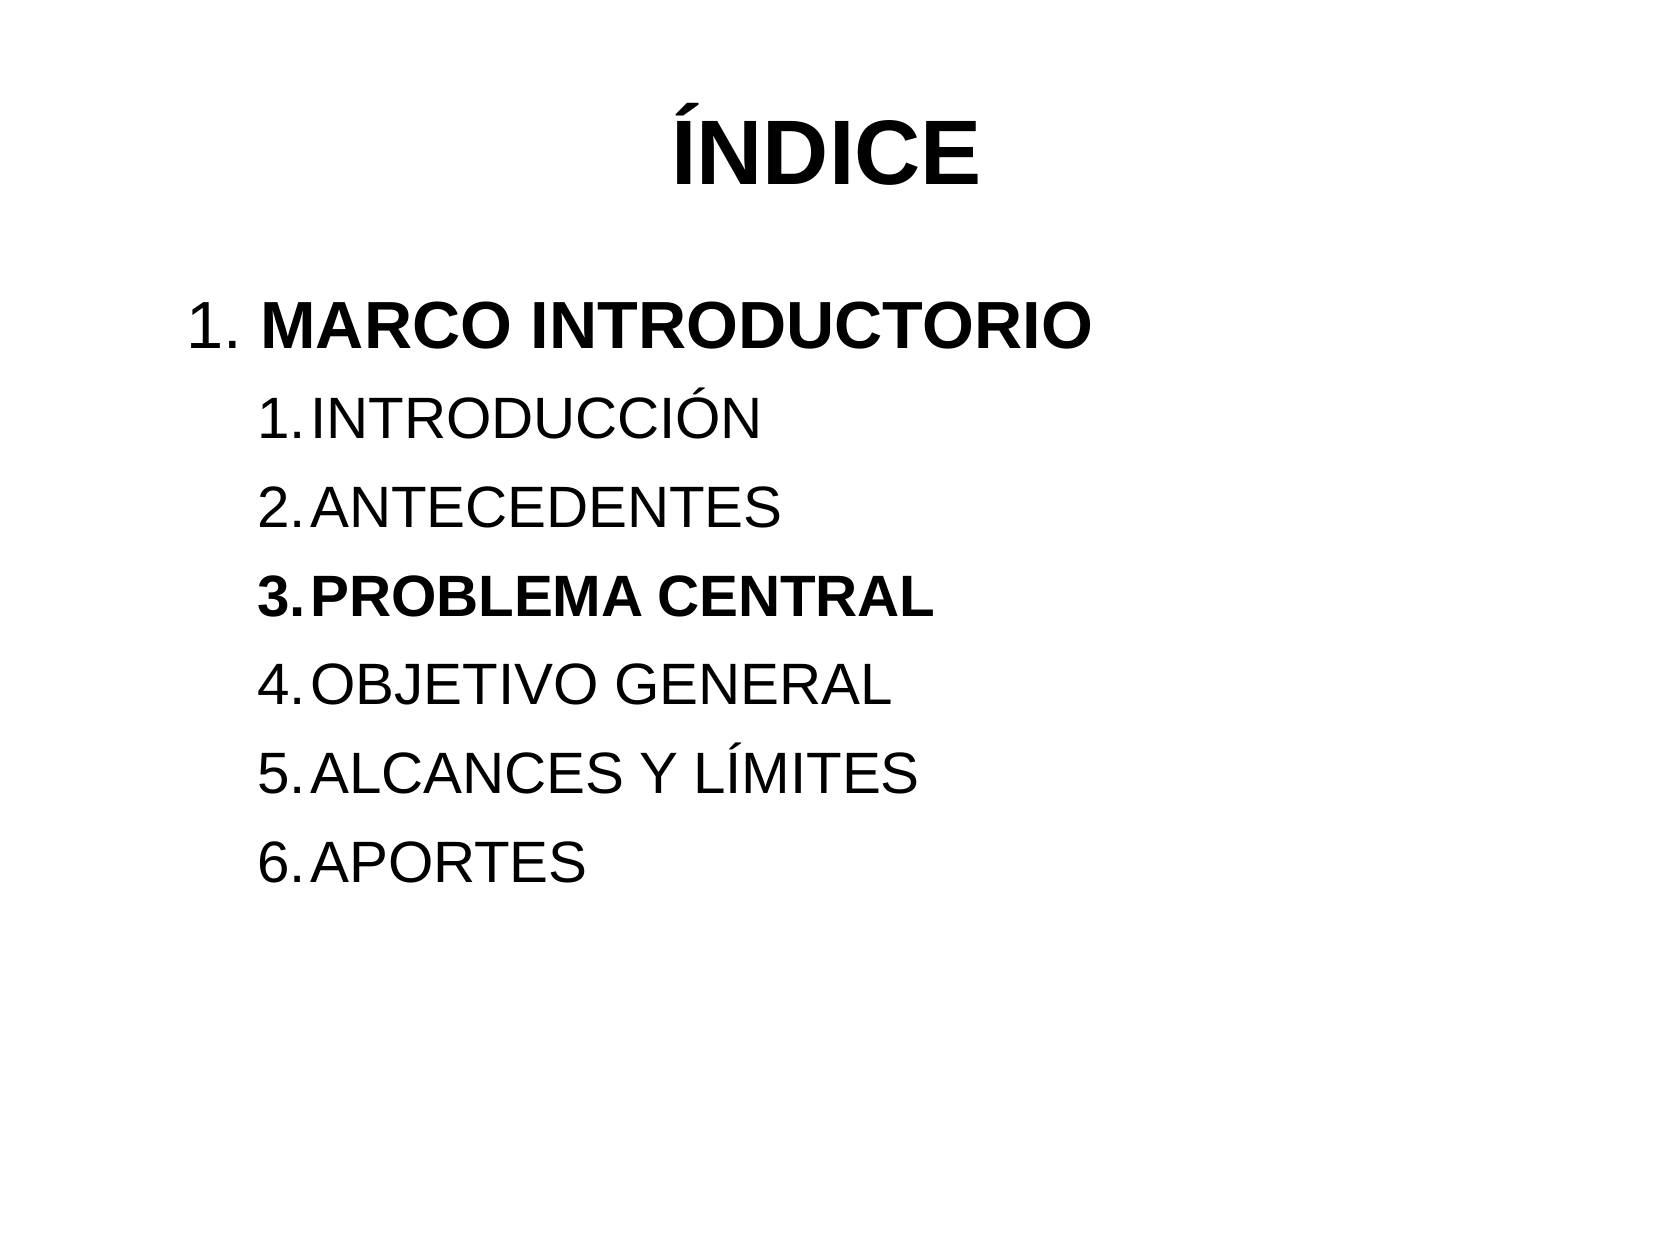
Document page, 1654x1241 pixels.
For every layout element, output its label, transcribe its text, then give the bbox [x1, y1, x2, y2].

list MARCO INTRODUCTORIO INTRODUCCIÓN ANTECEDENTES PROBLEMA CENTRAL OBJETIVO GENERAL ALCANCES Y LÍMITES APORTES [168, 287, 1469, 1007]
title ÍNDICE [82, 49, 1571, 257]
